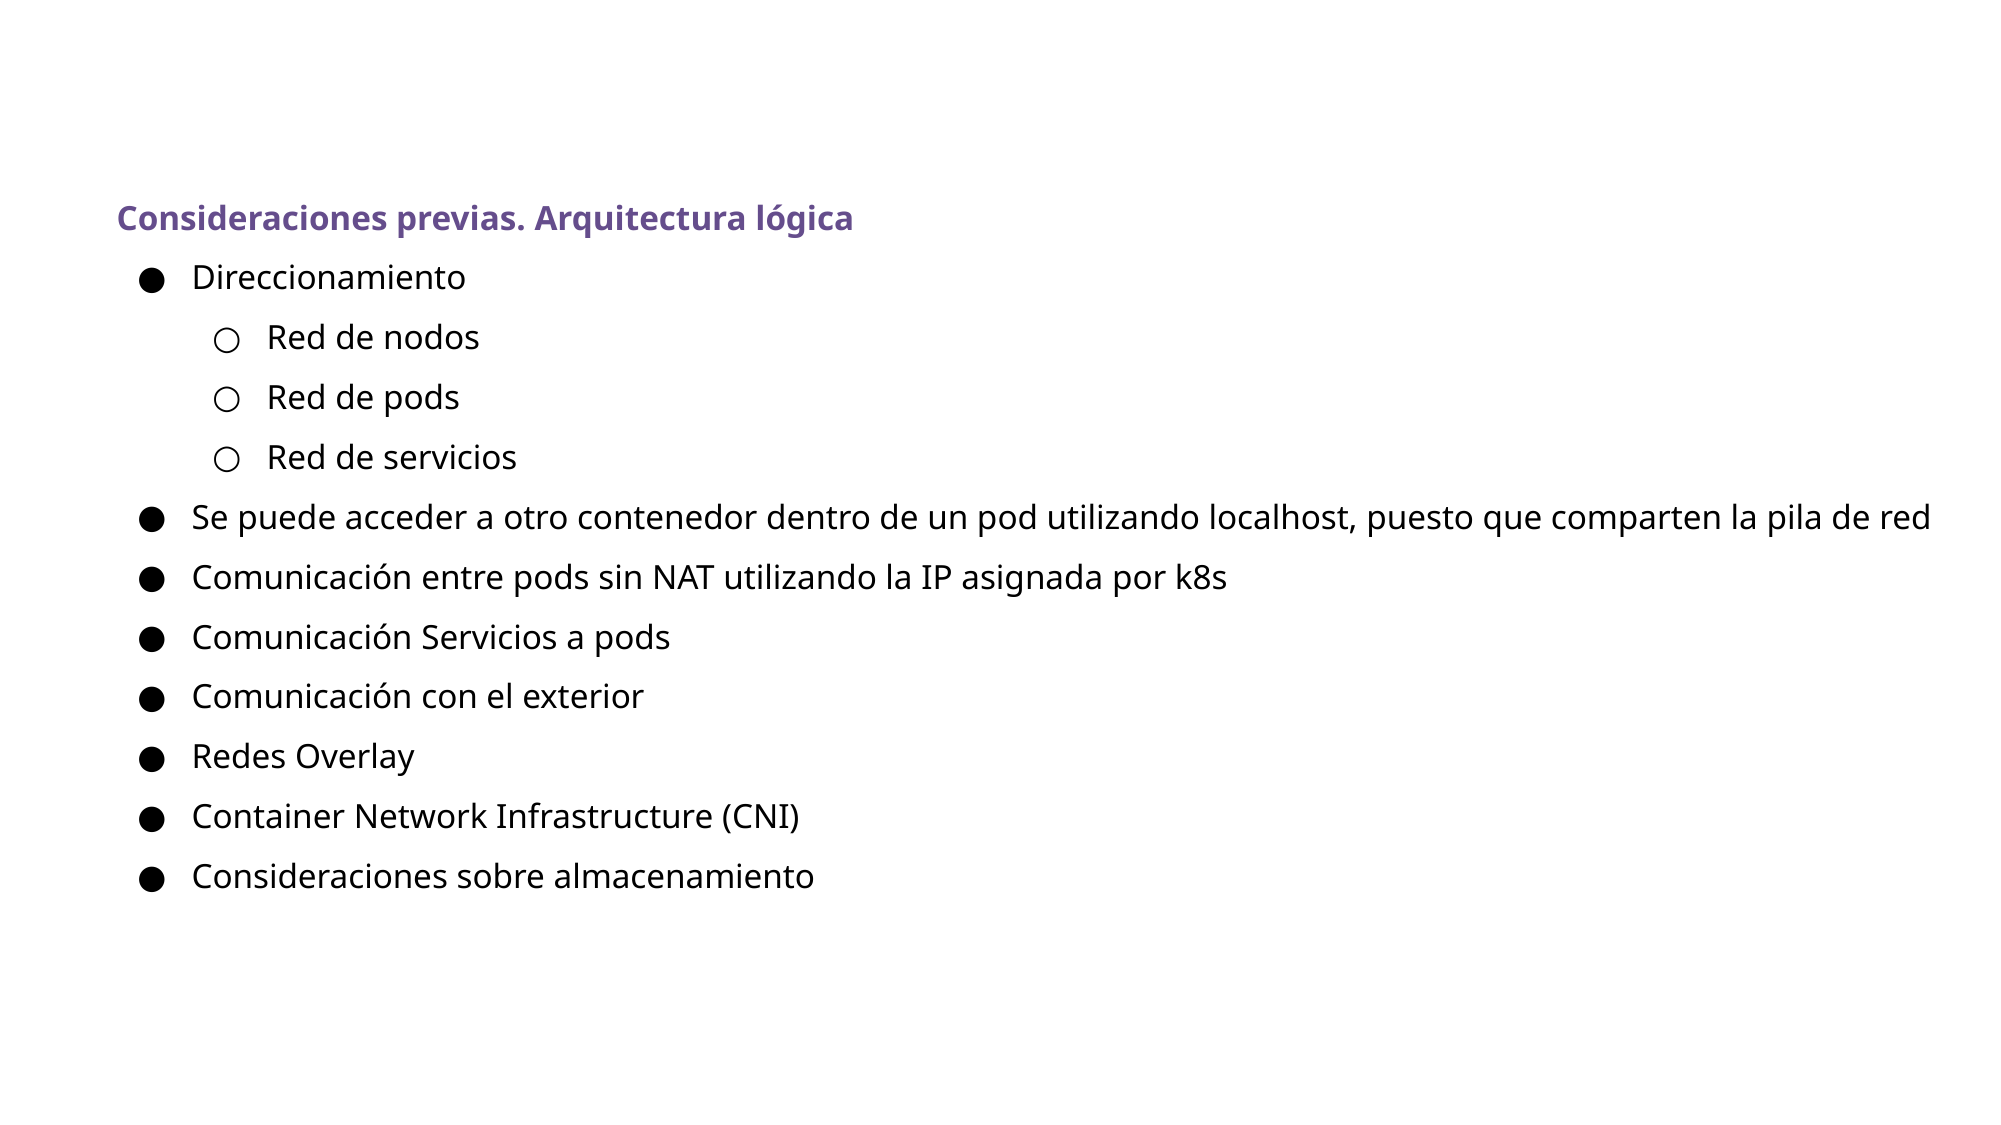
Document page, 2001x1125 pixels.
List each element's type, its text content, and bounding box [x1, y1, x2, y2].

text_box Consideraciones previas. Arquitectura lógica Direccionamiento Red de nodos Red de pods Red de servicios Se puede acceder a otro contenedor dentro de un pod utilizando localhost, puesto que comparten la pila de red Comunicación entre pods sin NAT utilizando la IP asignada por k8s Comunicación Servicios a pods Comunicación con el exterior Redes Overlay Container Network Infrastructure (CNI) Consideraciones sobre almacenamiento [101, 169, 1977, 382]
